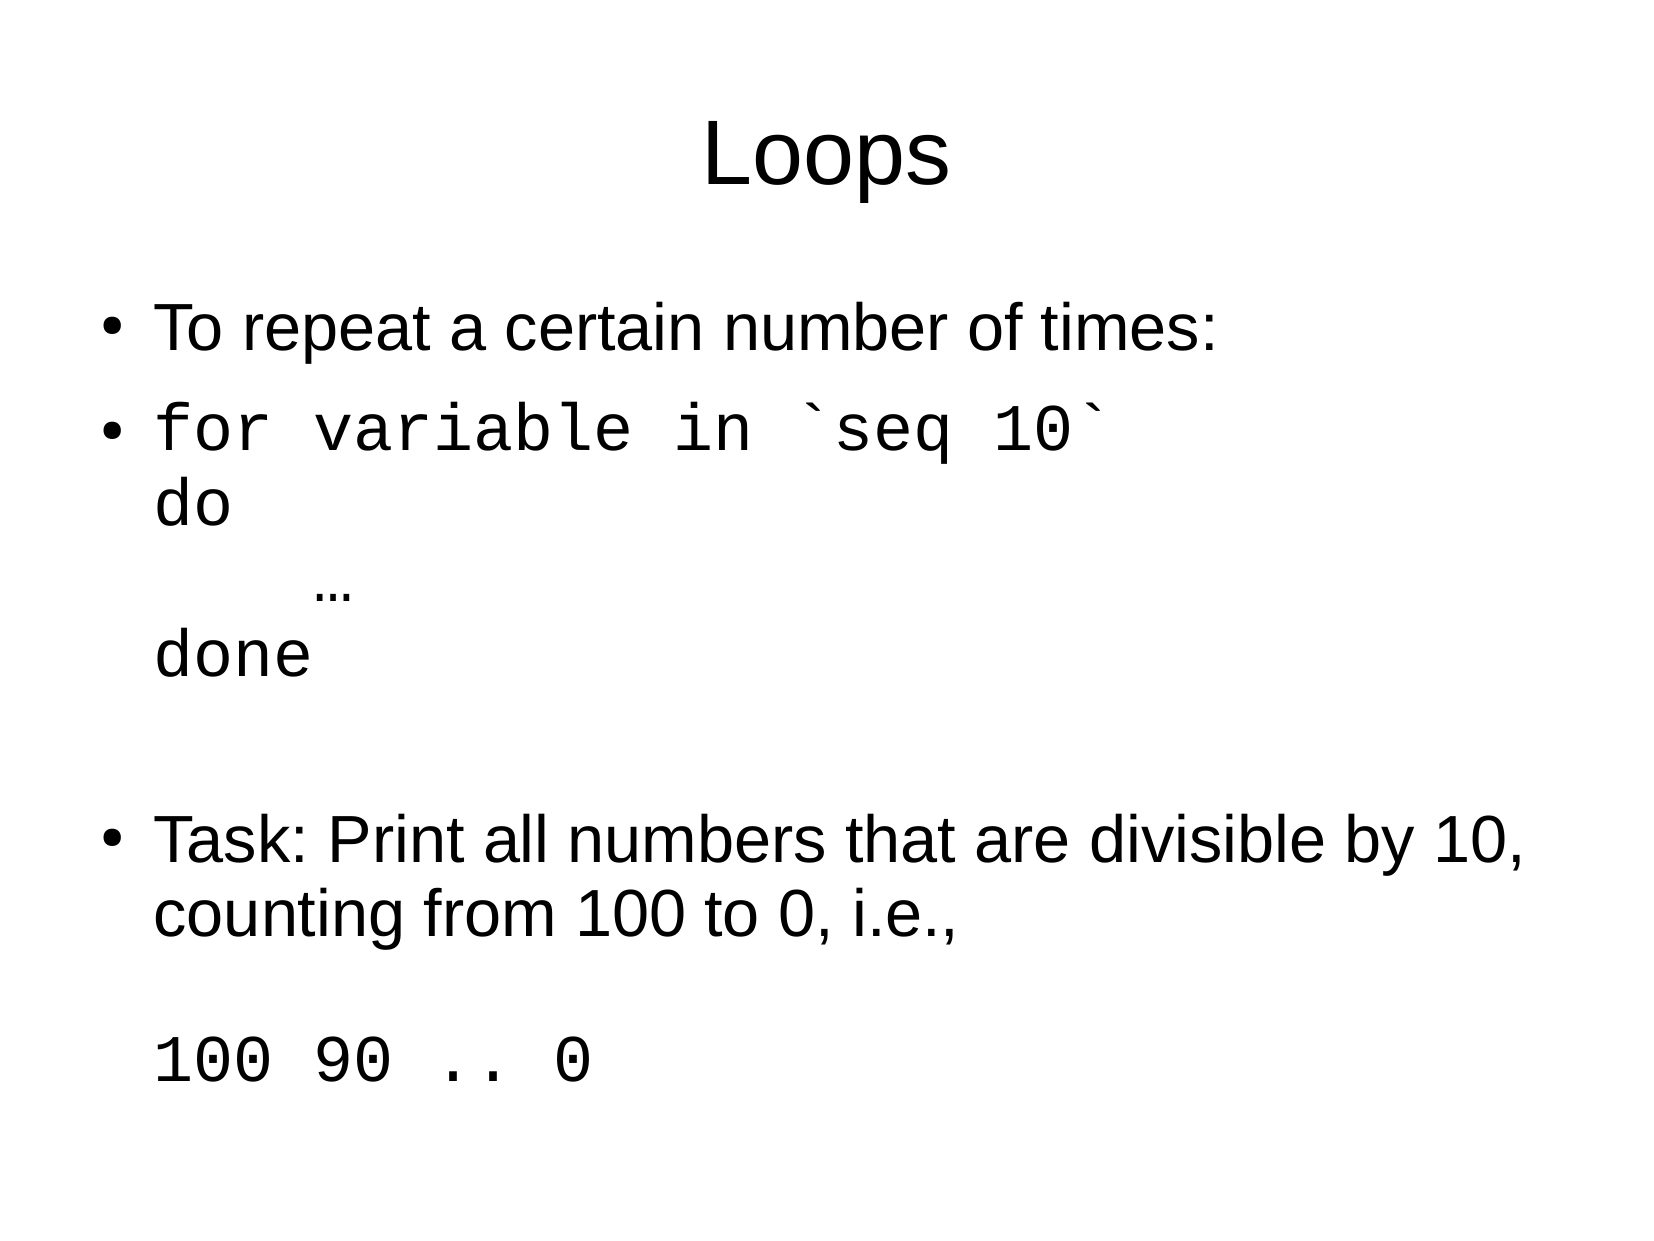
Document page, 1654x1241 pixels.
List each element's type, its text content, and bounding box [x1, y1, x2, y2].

title Loops [82, 49, 1571, 257]
list To repeat a certain number of times: for variable in `seq 10` do … done Task: Print all numbers that are divisible by 10, counting from 100 to 0, i.e., 100 90 .. 0 [82, 290, 1571, 1186]
